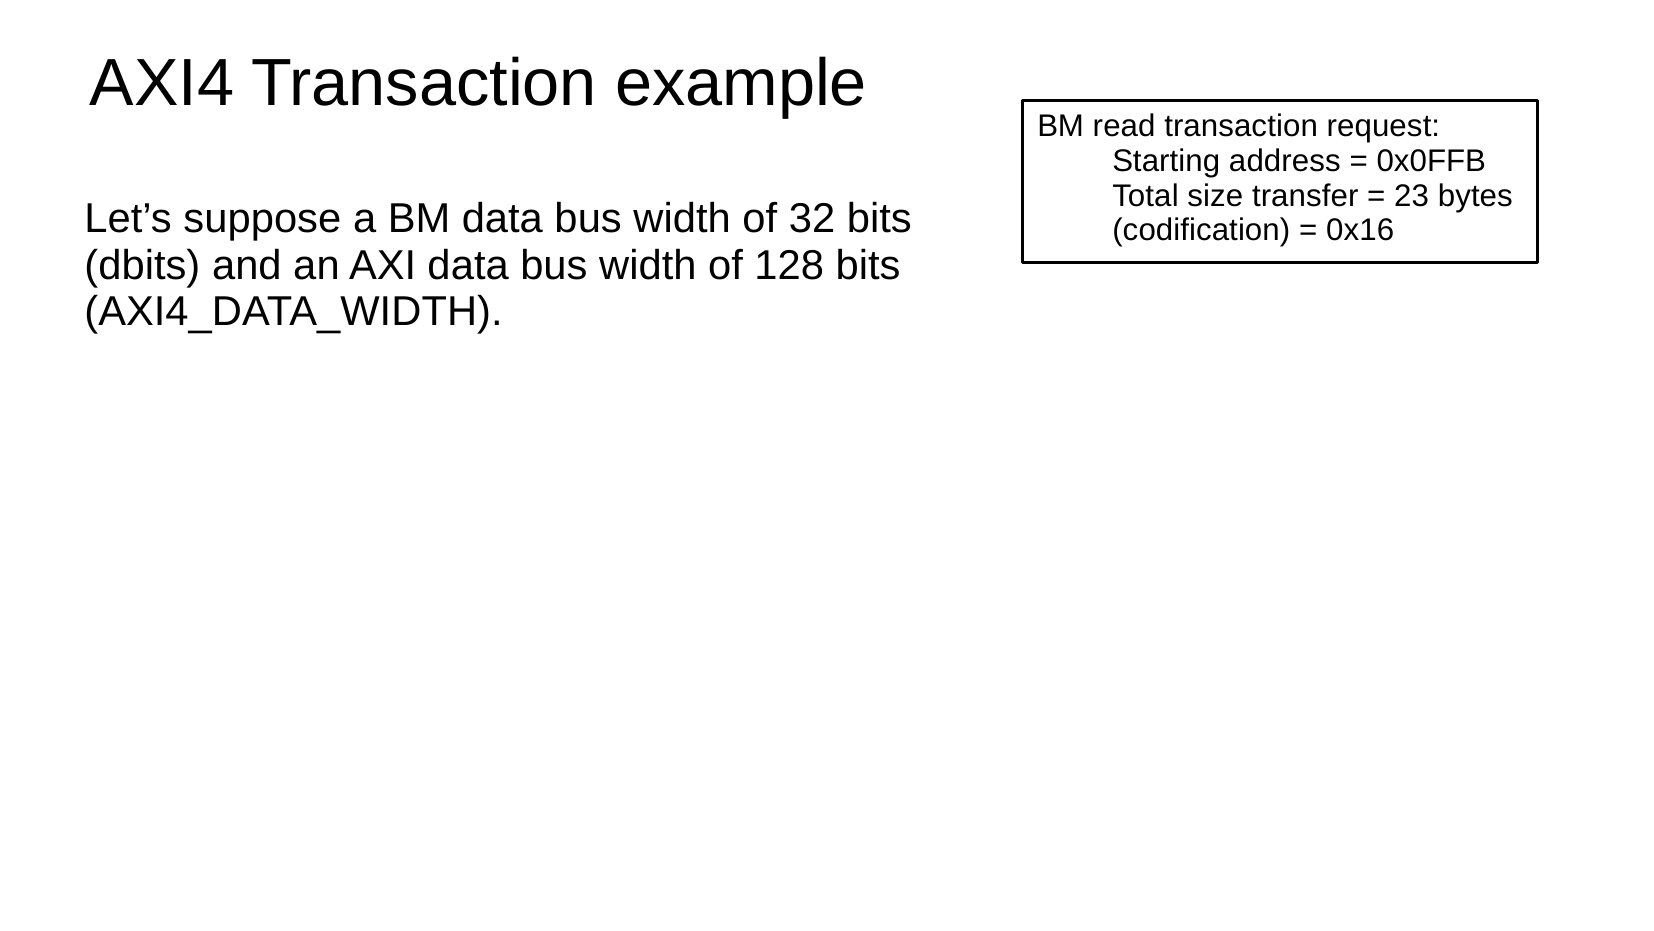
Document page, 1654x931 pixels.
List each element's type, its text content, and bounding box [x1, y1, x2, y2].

text_box BM read transaction request: Starting address = 0x0FFB Total size transfer = 23 bytes (codification) = 0x16 [1022, 100, 1538, 290]
text_box AXI4 Transaction example [75, 37, 883, 128]
text_box Let’s suppose a BM data bus width of 32 bits (dbits) and an AXI data bus width of 128 bits (AXI4_DATA_WIDTH). [69, 187, 1201, 788]
